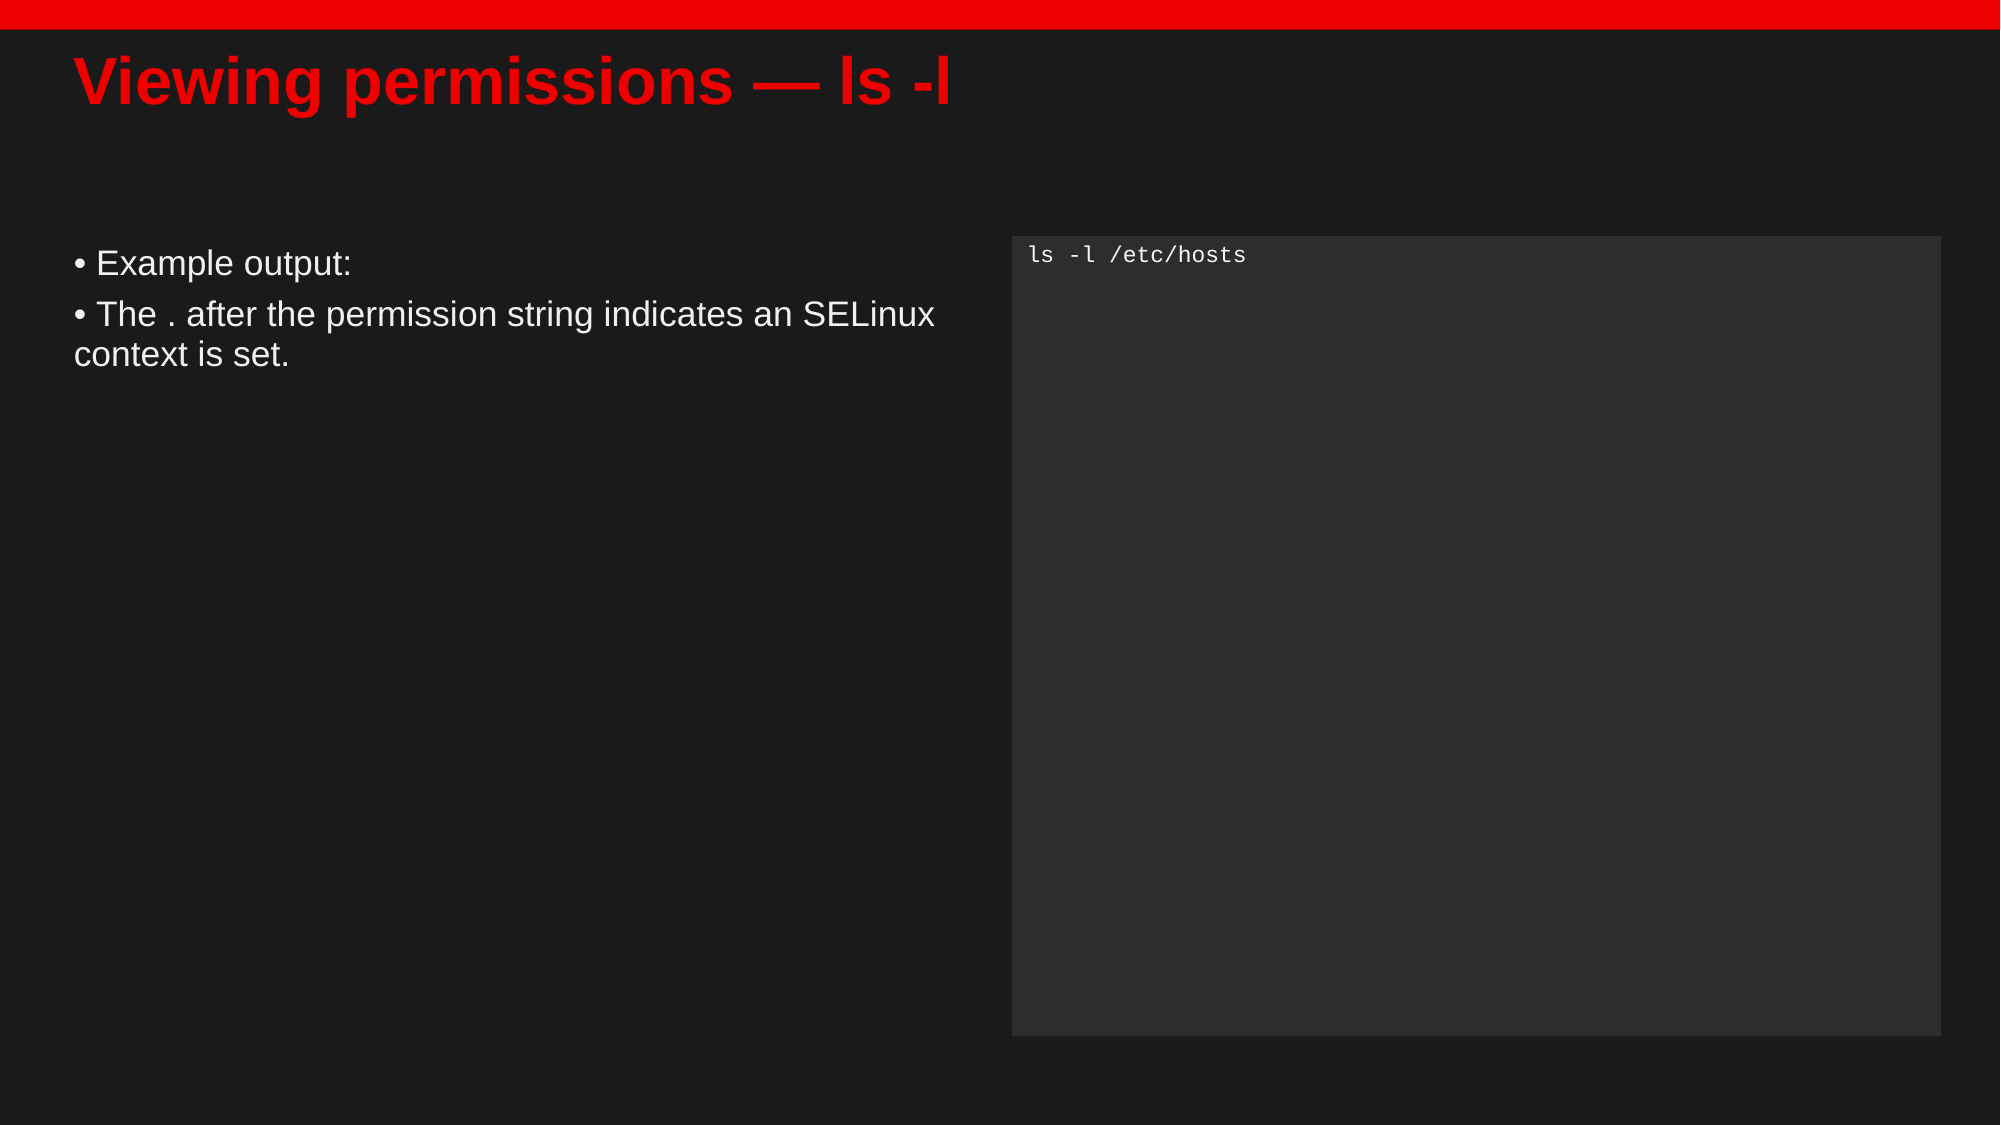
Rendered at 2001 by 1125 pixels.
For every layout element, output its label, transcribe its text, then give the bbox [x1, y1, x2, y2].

text_box ls -l /etc/hosts [1011, 236, 1942, 1037]
text_box • Example output: • The . after the permission string indicates an SELinux context is set. [59, 236, 989, 1037]
text_box Viewing permissions — ls -l [59, 36, 1942, 208]
text_box [0, 0, 2001, 30]
